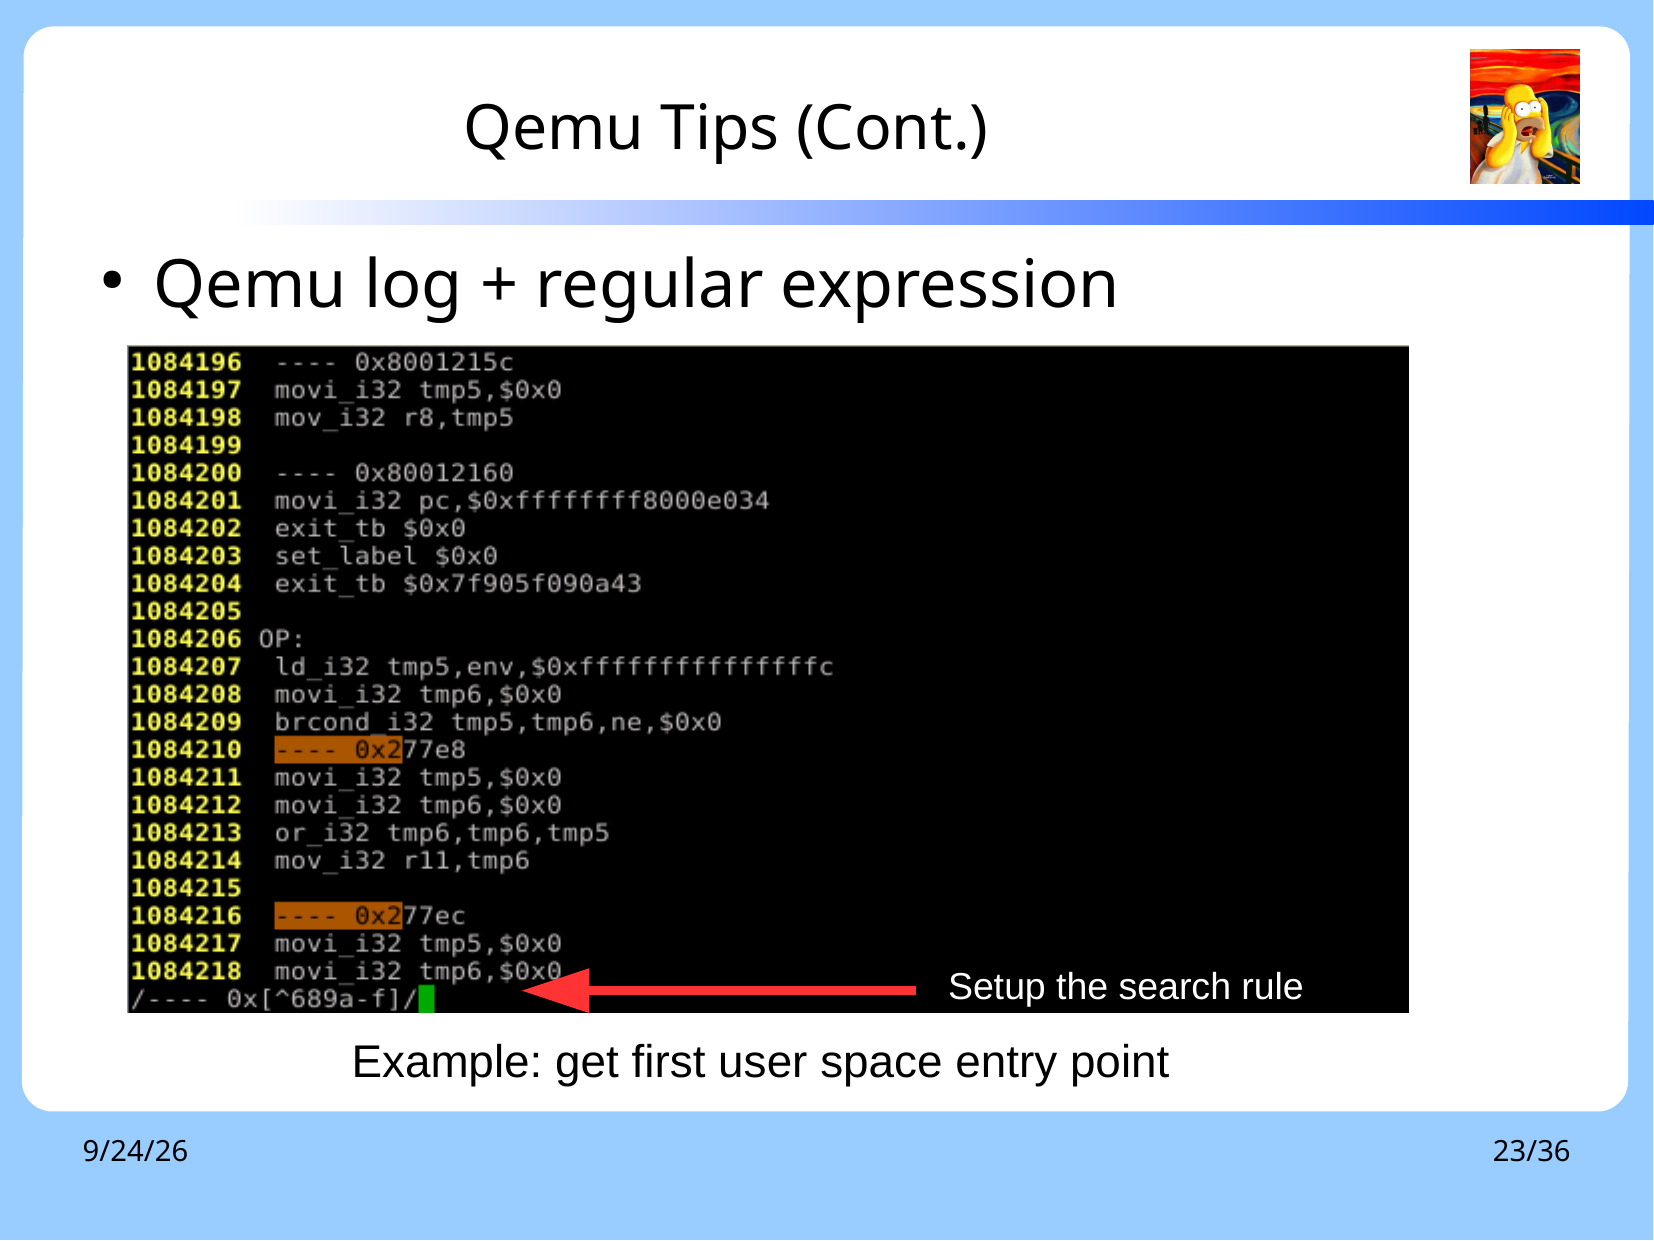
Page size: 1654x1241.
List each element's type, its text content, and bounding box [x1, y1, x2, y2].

picture [1470, 49, 1580, 184]
list Qemu log + regular expression [82, 236, 1571, 1055]
text_box Example: get first user space entry point [336, 1055, 1222, 1146]
title Qemu Tips (Cont.) [82, 49, 1371, 201]
